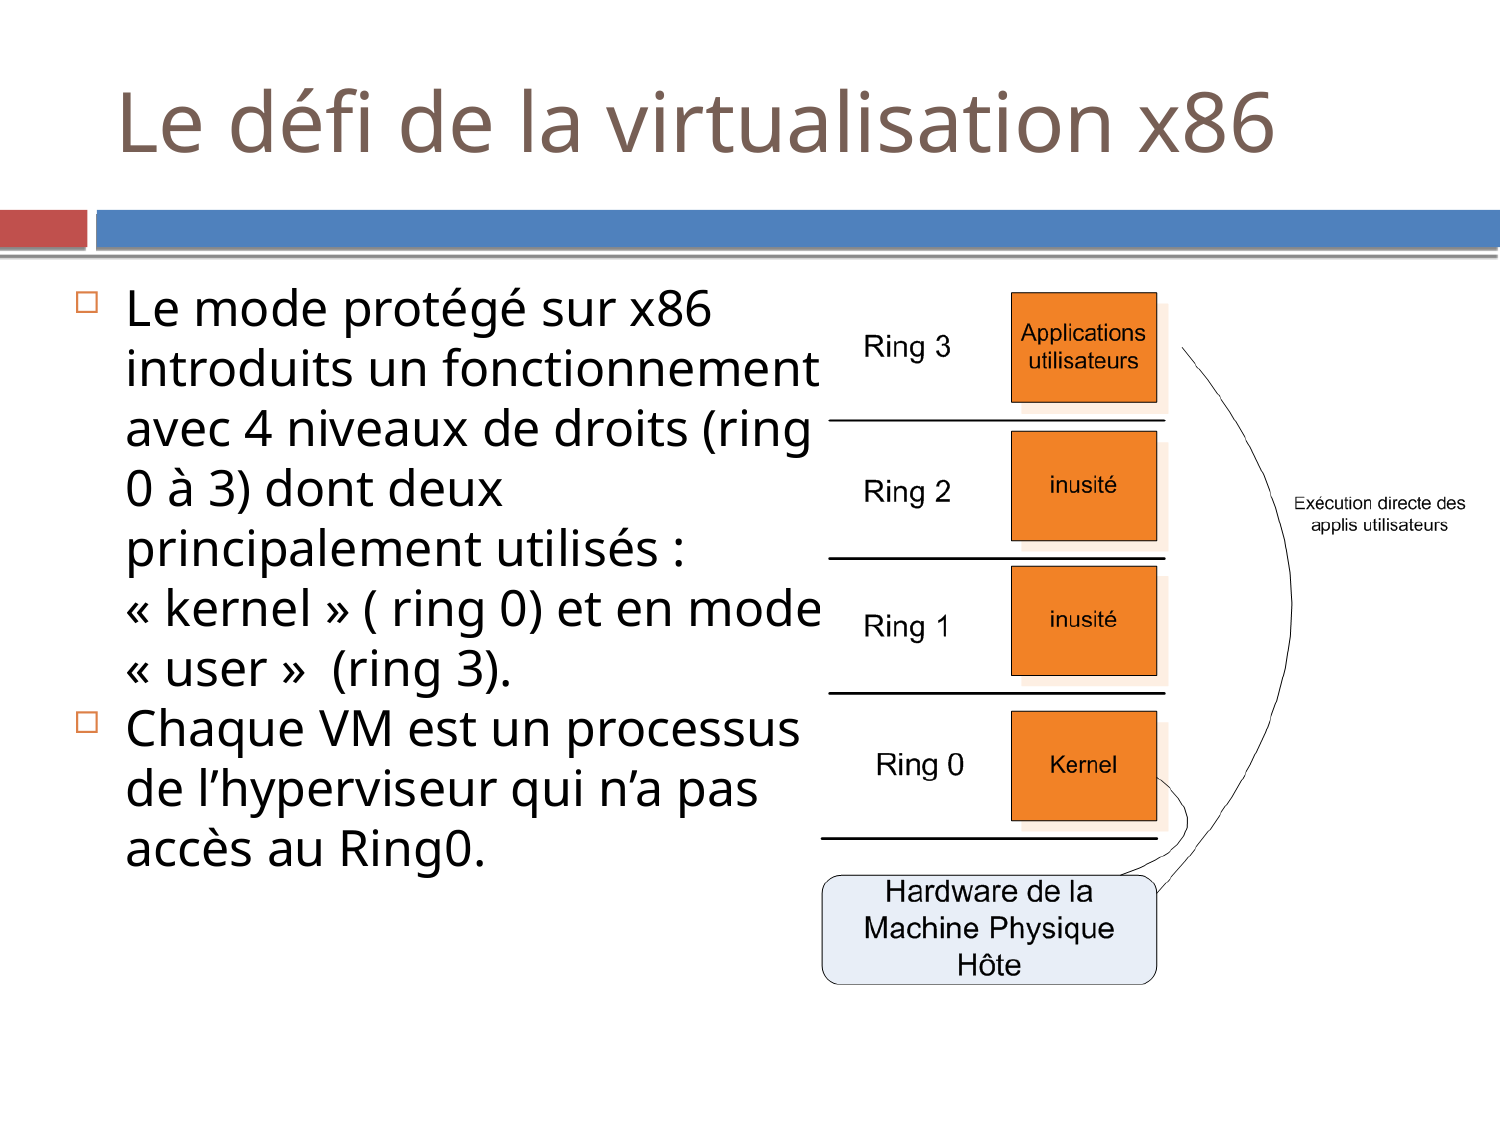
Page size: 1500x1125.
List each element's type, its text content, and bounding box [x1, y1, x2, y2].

text_box Le défi de la virtualisation x86 [100, 37, 1438, 200]
text_box Le mode protégé sur x86 introduits un fonctionnement avec 4 niveaux de droits (ring 0 à 3) dont deux principalement utilisés : « kernel » ( ring 0) et en mode « user » (ring 3). Chaque VM est un processus de l’hyperviseur qui n’a pas accès au Ring0. [58, 269, 849, 1074]
picture [820, 292, 1471, 985]
